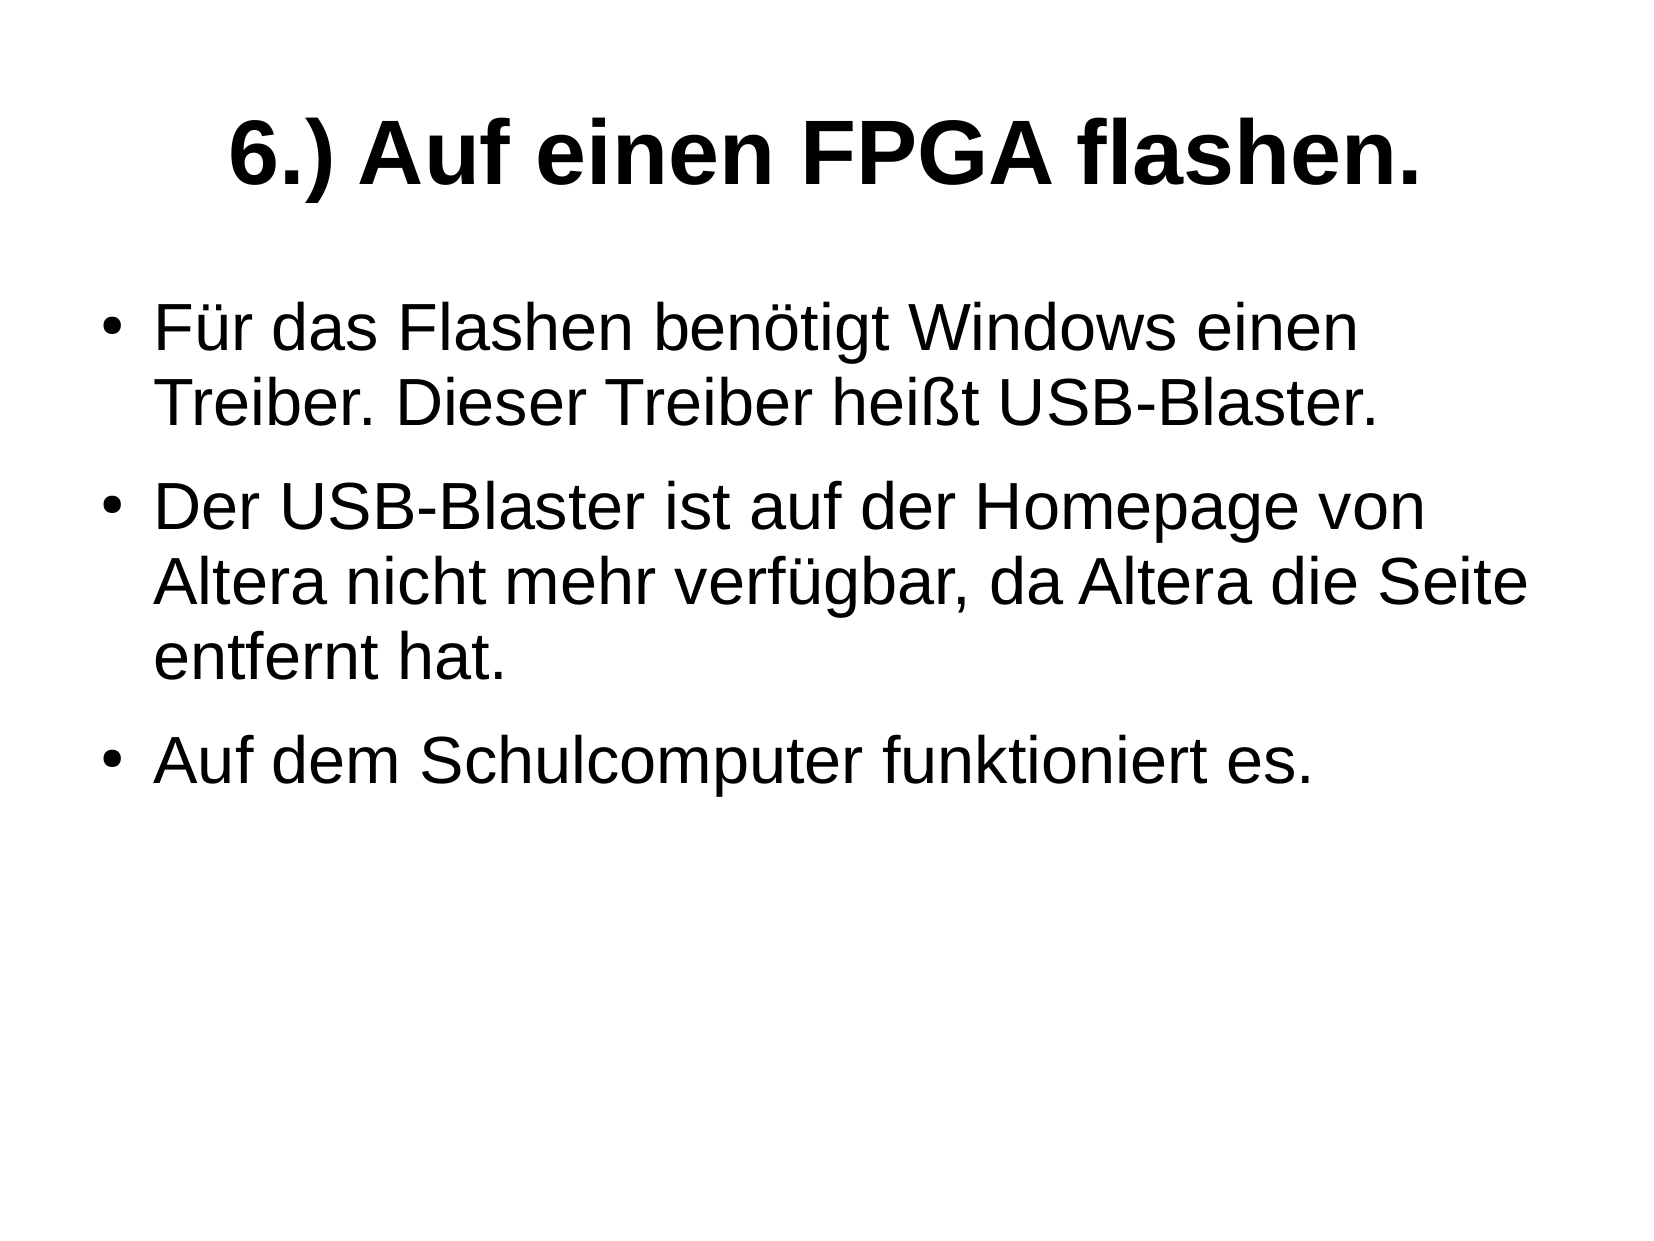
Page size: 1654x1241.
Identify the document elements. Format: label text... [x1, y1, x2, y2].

list Für das Flashen benötigt Windows einen Treiber. Dieser Treiber heißt USB-Blaster. Der USB-Blaster ist auf der Homepage von Altera nicht mehr verfügbar, da Altera die Seite entfernt hat. Auf dem Schulcomputer funktioniert es. [82, 290, 1571, 1010]
title 6.) Auf einen FPGA flashen. [82, 49, 1571, 257]
